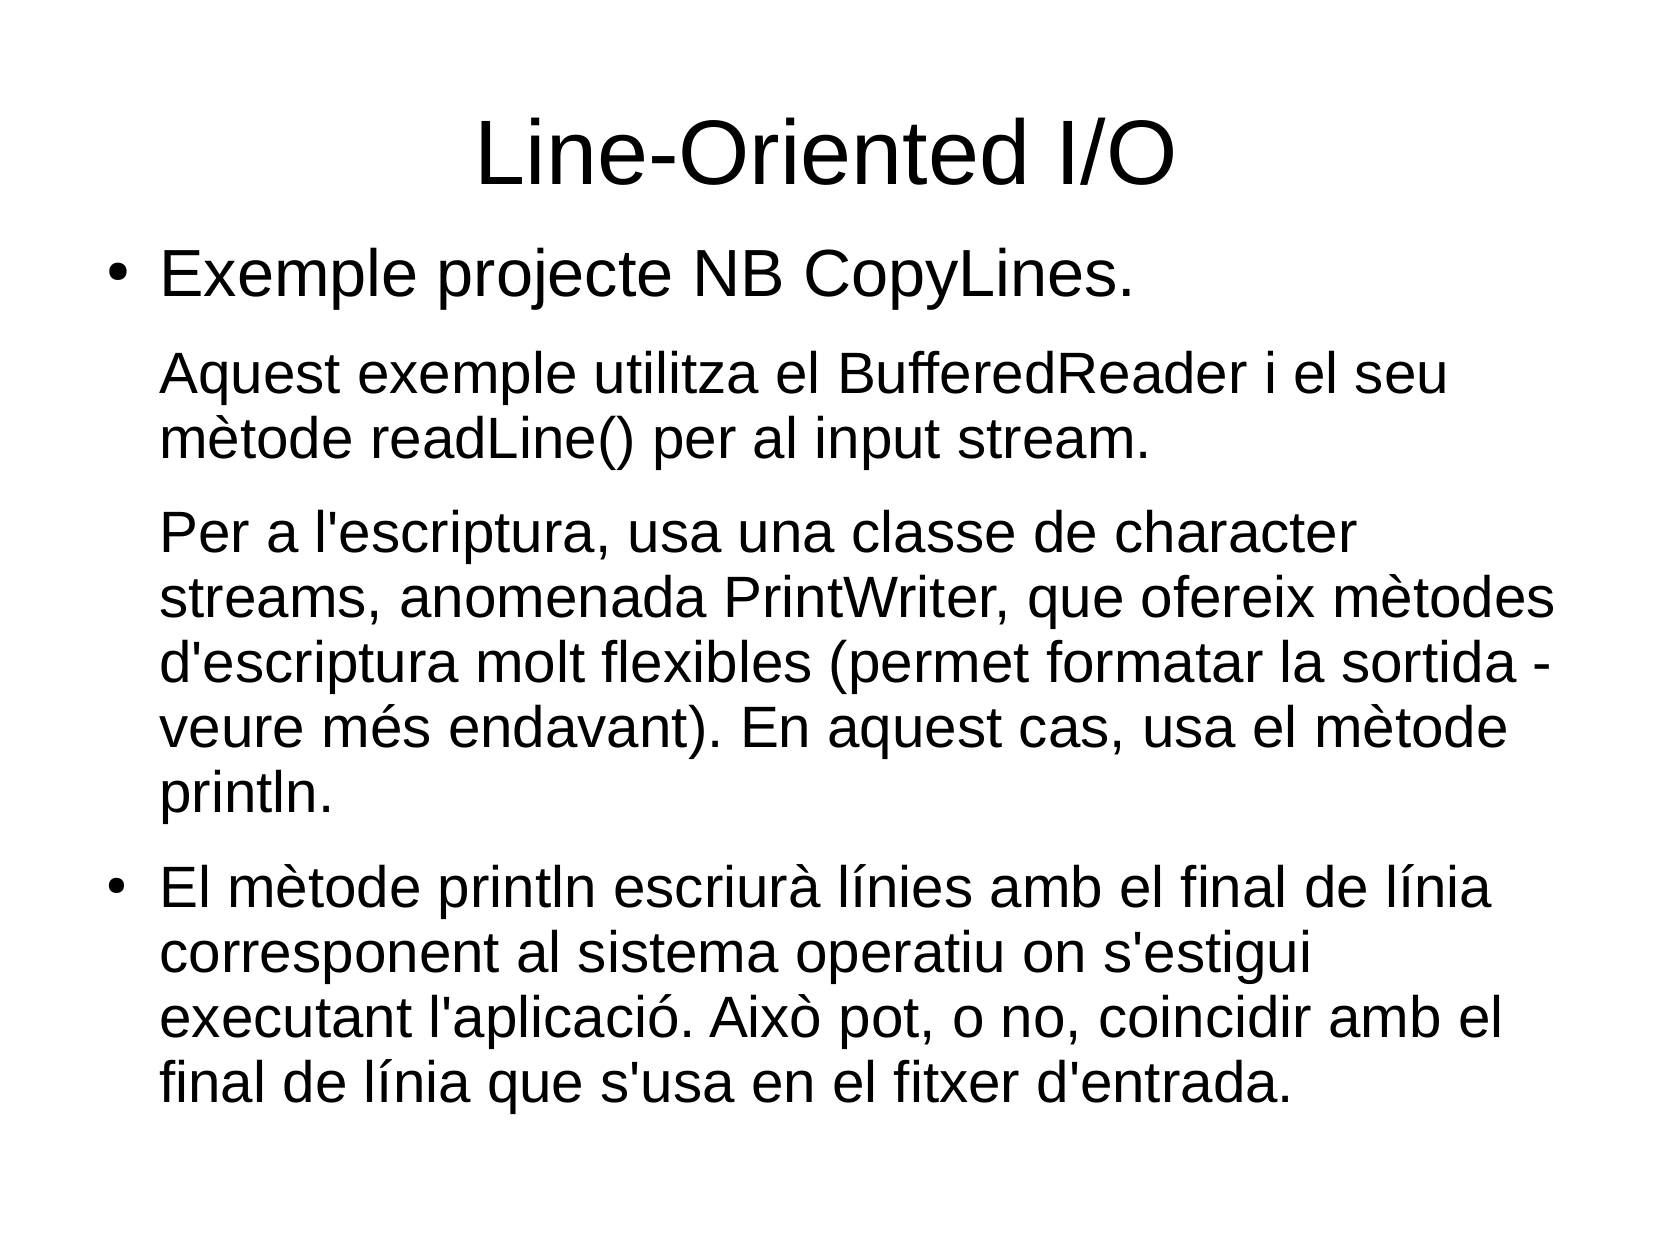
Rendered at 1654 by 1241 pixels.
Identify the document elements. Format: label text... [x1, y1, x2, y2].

list Exemple projecte NB CopyLines. Aquest exemple utilitza el BufferedReader i el seu mètode readLine() per al input stream. Per a l'escriptura, usa una classe de character streams, anomenada PrintWriter, que ofereix mètodes d'escriptura molt flexibles (permet formatar la sortida -veure més endavant). En aquest cas, usa el mètode println. El mètode println escriurà línies amb el final de línia corresponent al sistema operatiu on s'estigui executant l'aplicació. Això pot, o no, coincidir amb el final de línia que s'usa en el fitxer d'entrada. [88, 236, 1577, 1113]
title Line-Oriented I/O [82, 49, 1571, 257]
